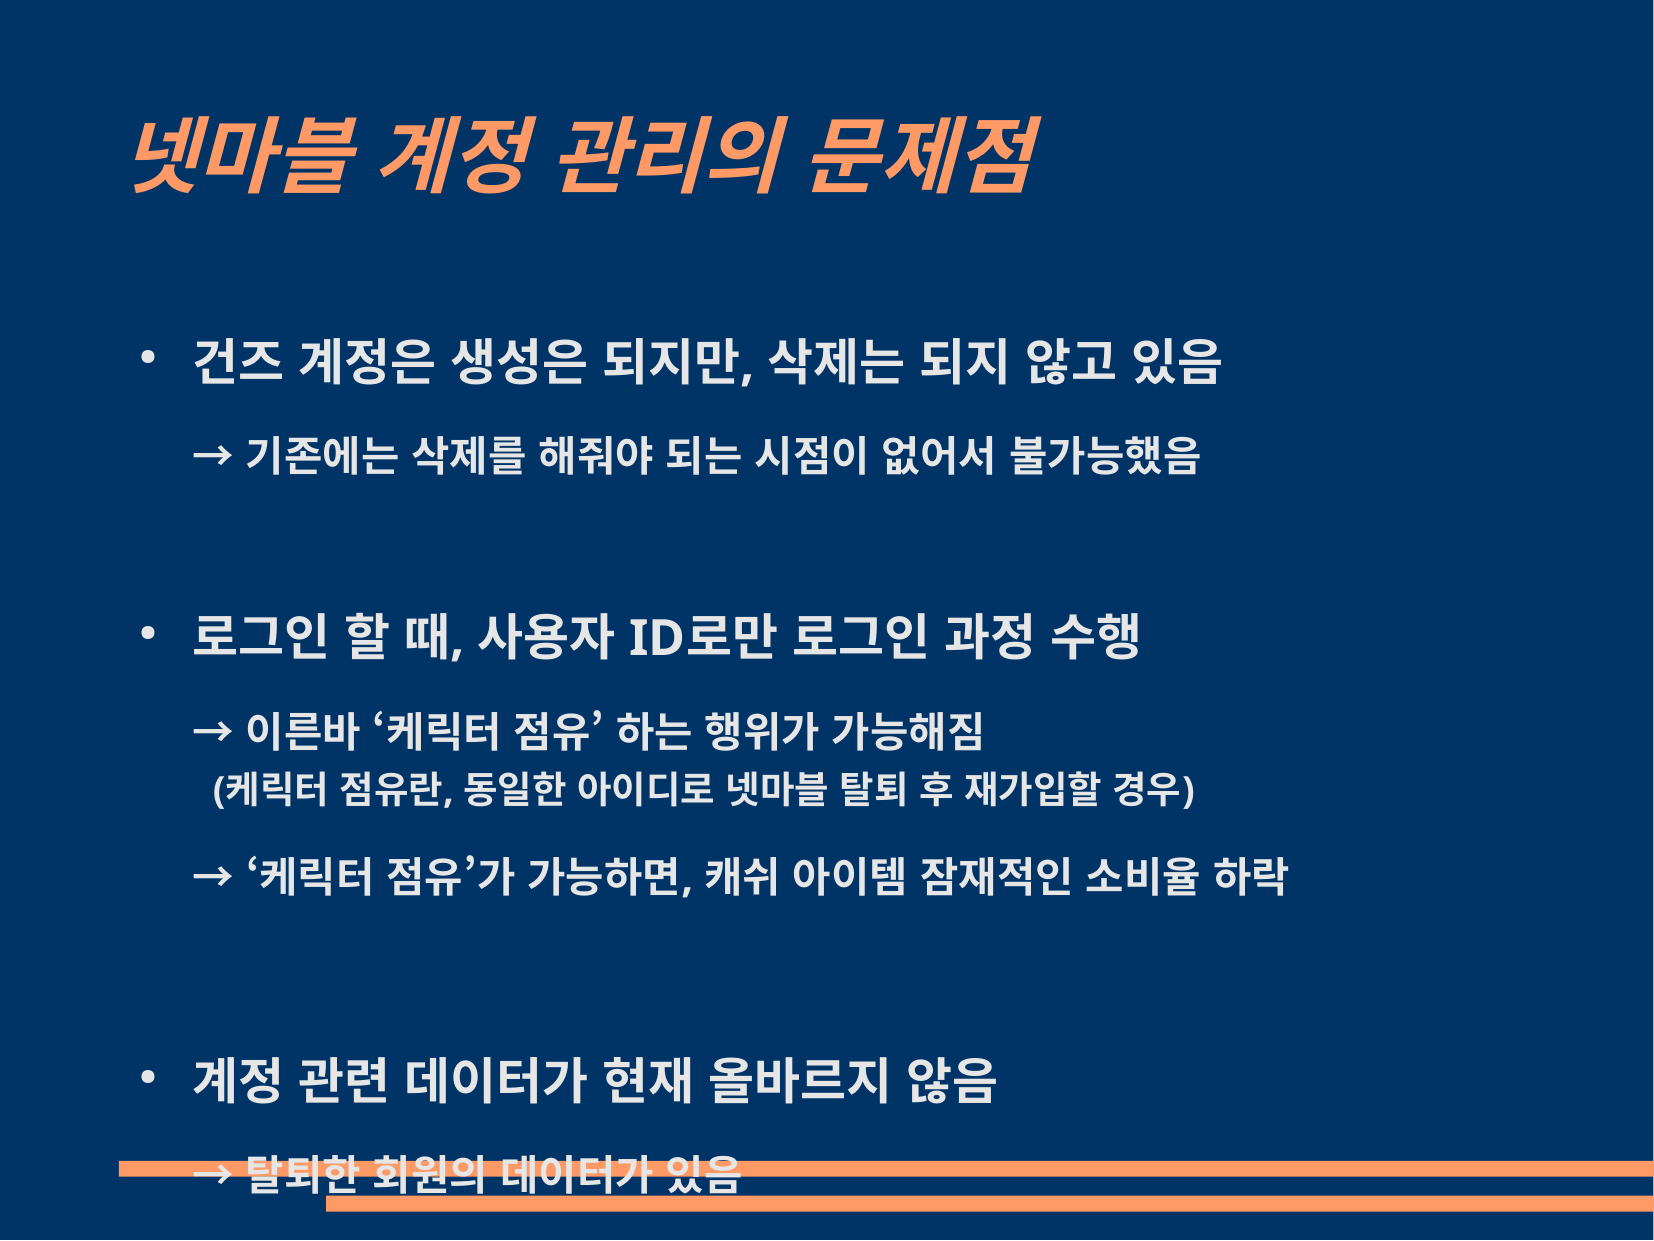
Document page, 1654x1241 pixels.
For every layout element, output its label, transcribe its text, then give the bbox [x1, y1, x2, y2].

list 건즈 계정은 생성은 되지만, 삭제는 되지 않고 있음 → 기존에는 삭제를 해줘야 되는 시점이 없어서 불가능했음 로그인 할 때, 사용자 ID로만 로그인 과정 수행 → 이른바 ‘케릭터 점유’ 하는 행위가 가능해짐 (케릭터 점유란, 동일한 아이디로 넷마블 탈퇴 후 재가입할 경우) → ‘케릭터 점유’가 가능하면, 캐쉬 아이템 잠재적인 소비율 하락 계정 관련 데이터가 현재 올바르지 않음 → 탈퇴한 회원의 데이터가 있음 → ID와 CN이 일치하지 않는 데이터가 있음 [121, 322, 1561, 1161]
title 넷마블 계정 관리의 문제점 [121, 46, 1534, 254]
